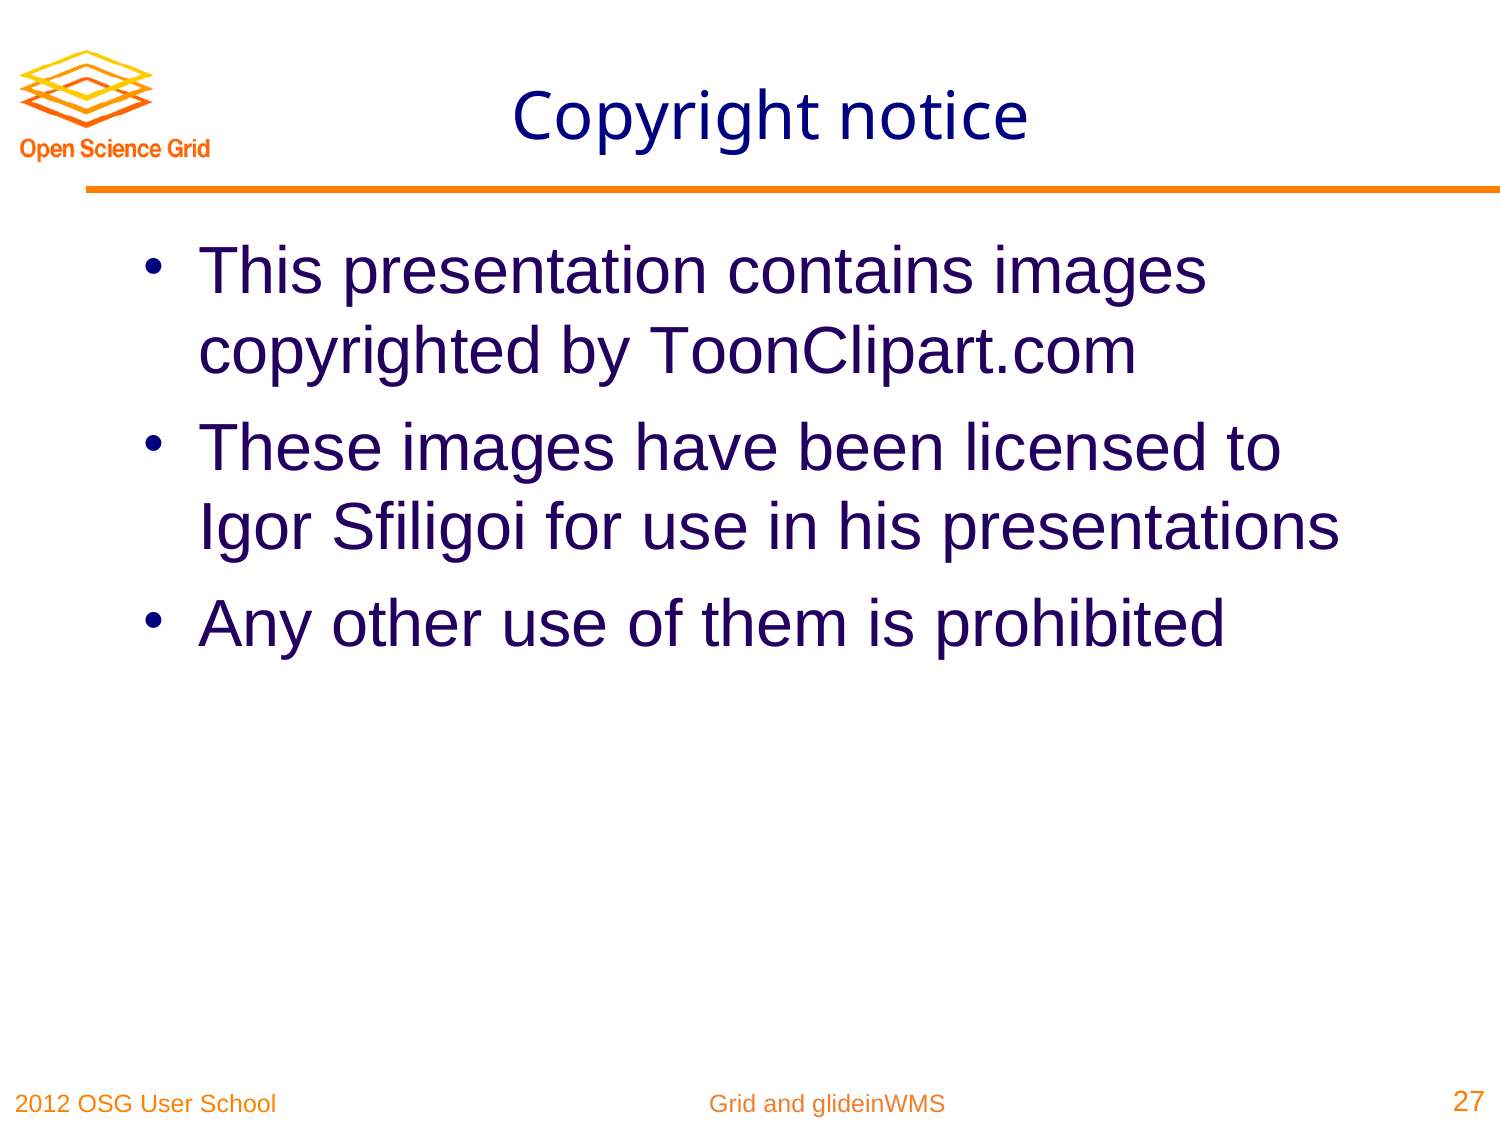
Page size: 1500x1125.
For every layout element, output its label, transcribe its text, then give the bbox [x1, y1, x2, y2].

title Copyright notice [201, 11, 1342, 214]
list This presentation contains images copyrighted by ToonClipart.com These images have been licensed to Igor Sfiligoi for use in his presentations Any other use of them is prohibited [127, 218, 1403, 962]
picture [0, 27, 201, 179]
text_box <number> [1431, 1050, 1500, 1125]
